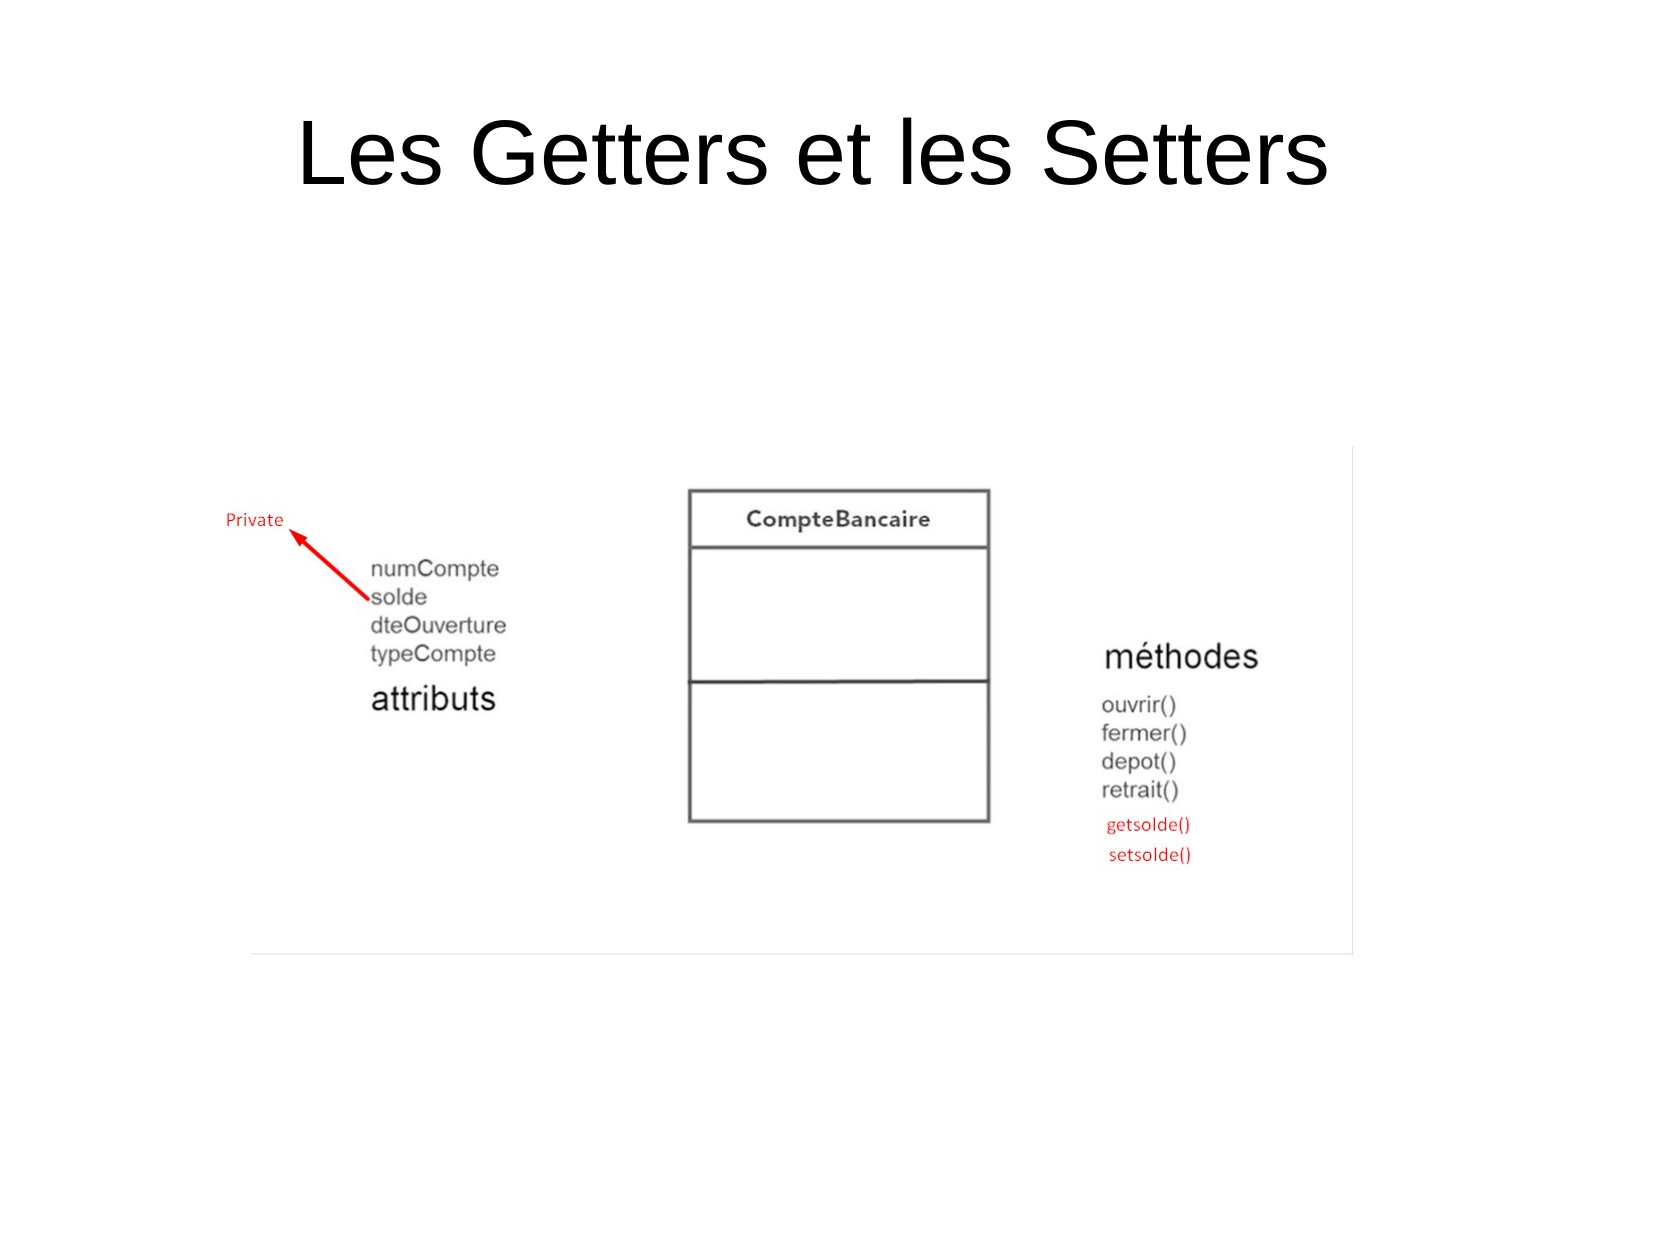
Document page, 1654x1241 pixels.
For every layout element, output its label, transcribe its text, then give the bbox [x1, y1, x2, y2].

title Les Getters et les Setters [82, 49, 1571, 257]
picture [82, 341, 1571, 1057]
